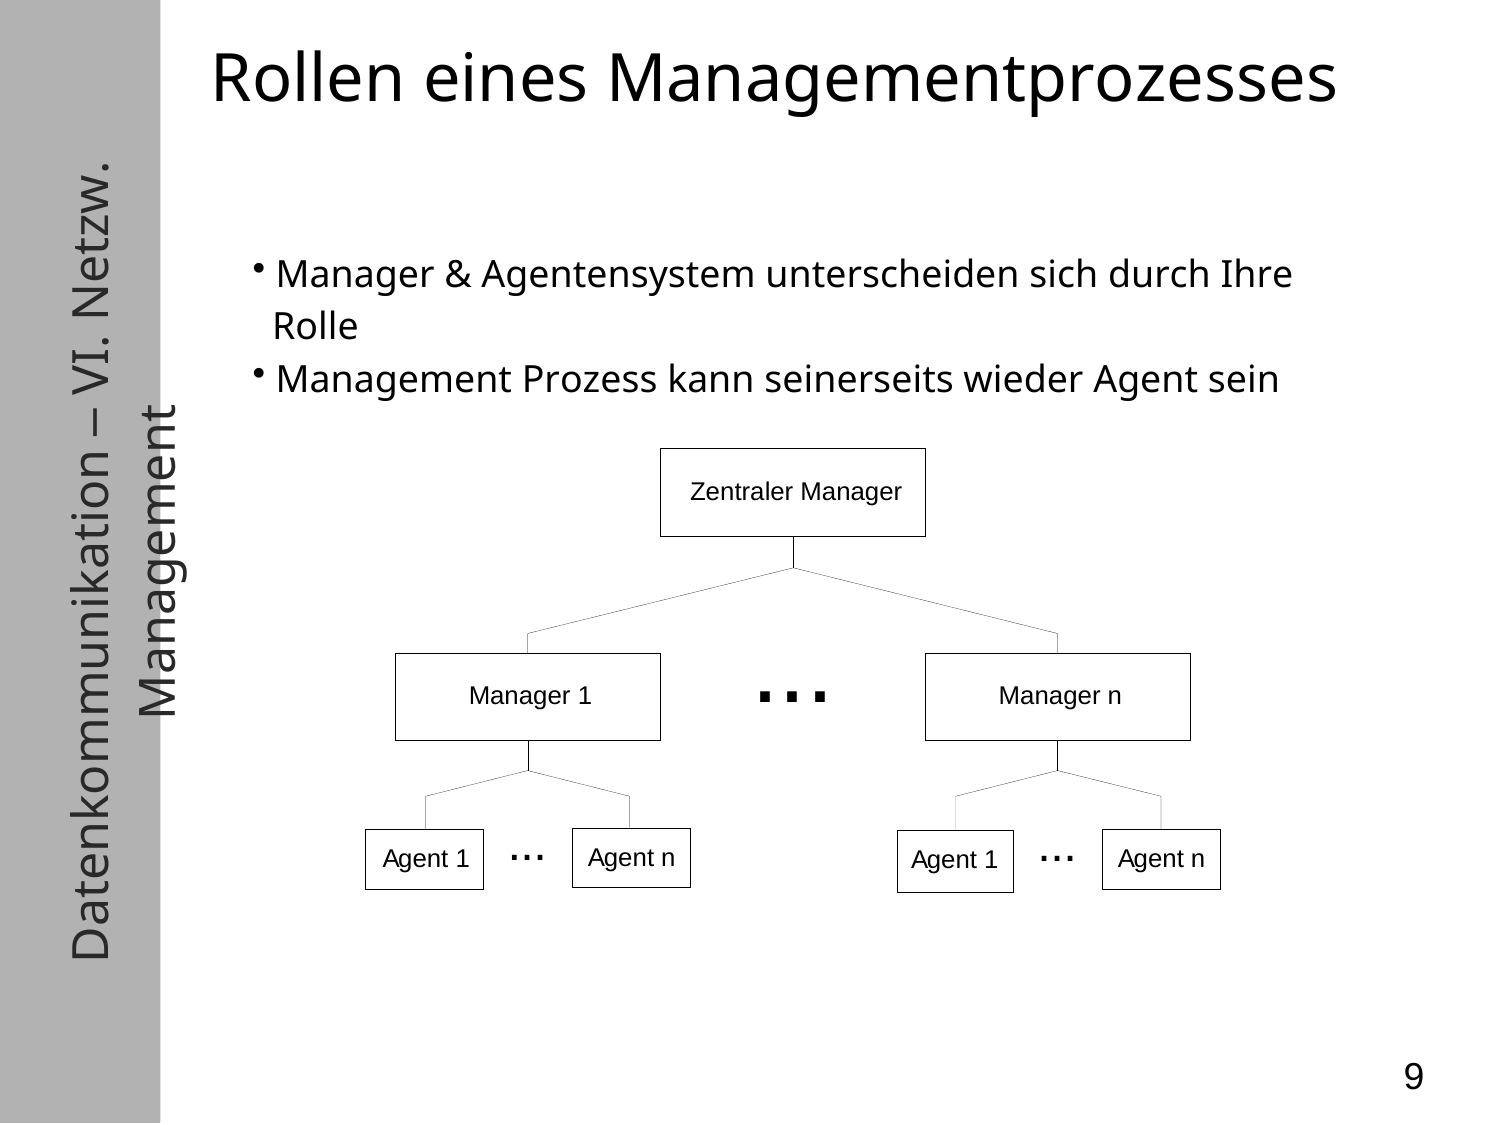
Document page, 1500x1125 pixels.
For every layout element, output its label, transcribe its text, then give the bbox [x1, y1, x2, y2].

text_box Rollen eines Managementprozesses [221, 27, 1330, 123]
text_box Datenkommunikation – VI. Netzw. Management [47, 1, 178, 1124]
text_box <number> [1403, 1056, 1479, 1106]
text_box Manager & Agentensystem unterscheiden sich durch Ihre Rolle Management Prozess kann seinerseits wieder Agent sein [237, 187, 1448, 433]
text_box [0, 0, 160, 1123]
chart [362, 445, 1223, 897]
